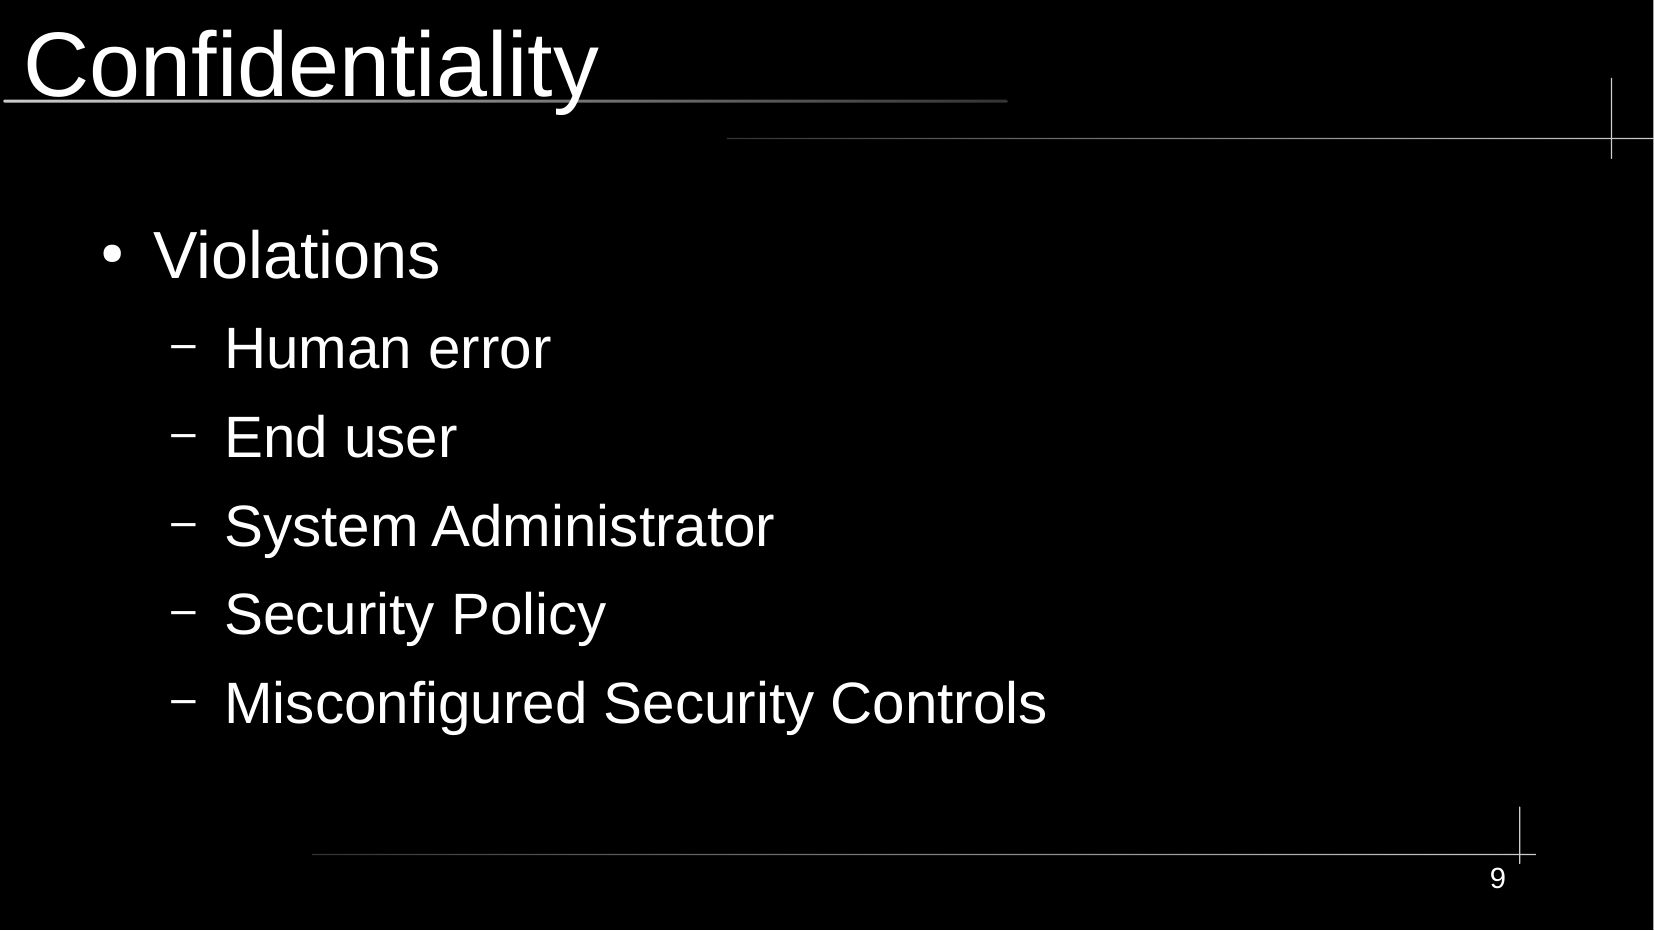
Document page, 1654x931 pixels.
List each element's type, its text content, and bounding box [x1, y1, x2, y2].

list Violations Human error End user System Administrator Security Policy Misconfigured Security Controls [82, 217, 1571, 758]
title Confidentiality [23, 11, 1589, 119]
